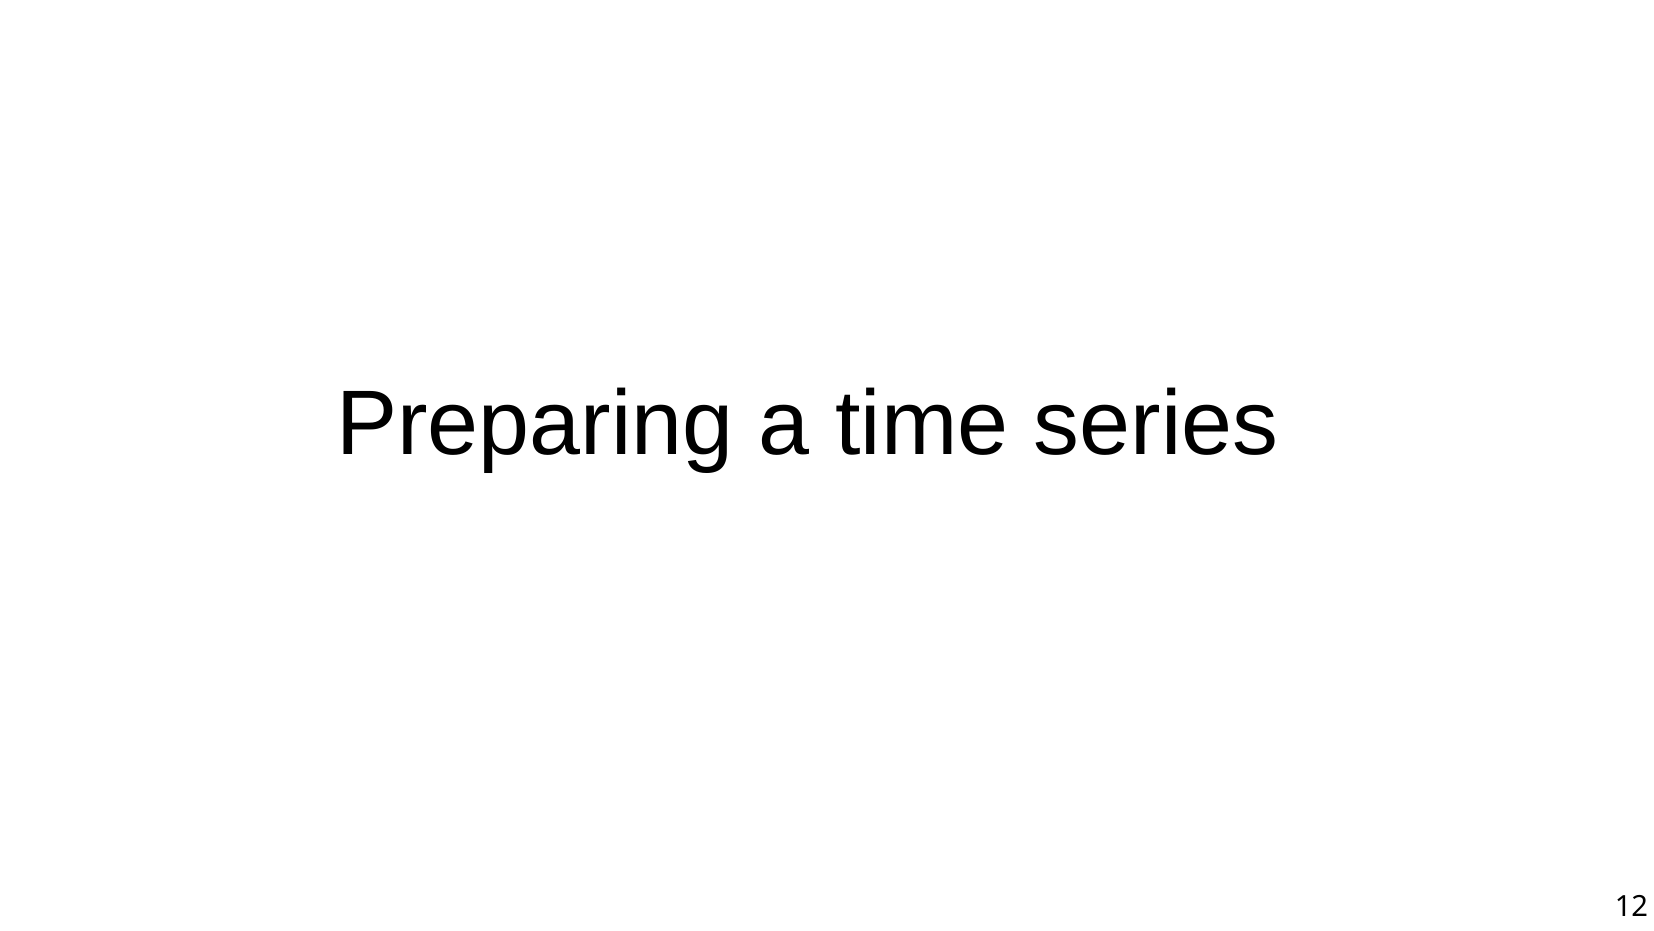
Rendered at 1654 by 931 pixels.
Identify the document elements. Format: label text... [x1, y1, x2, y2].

title Preparing a time series [64, 345, 1553, 501]
